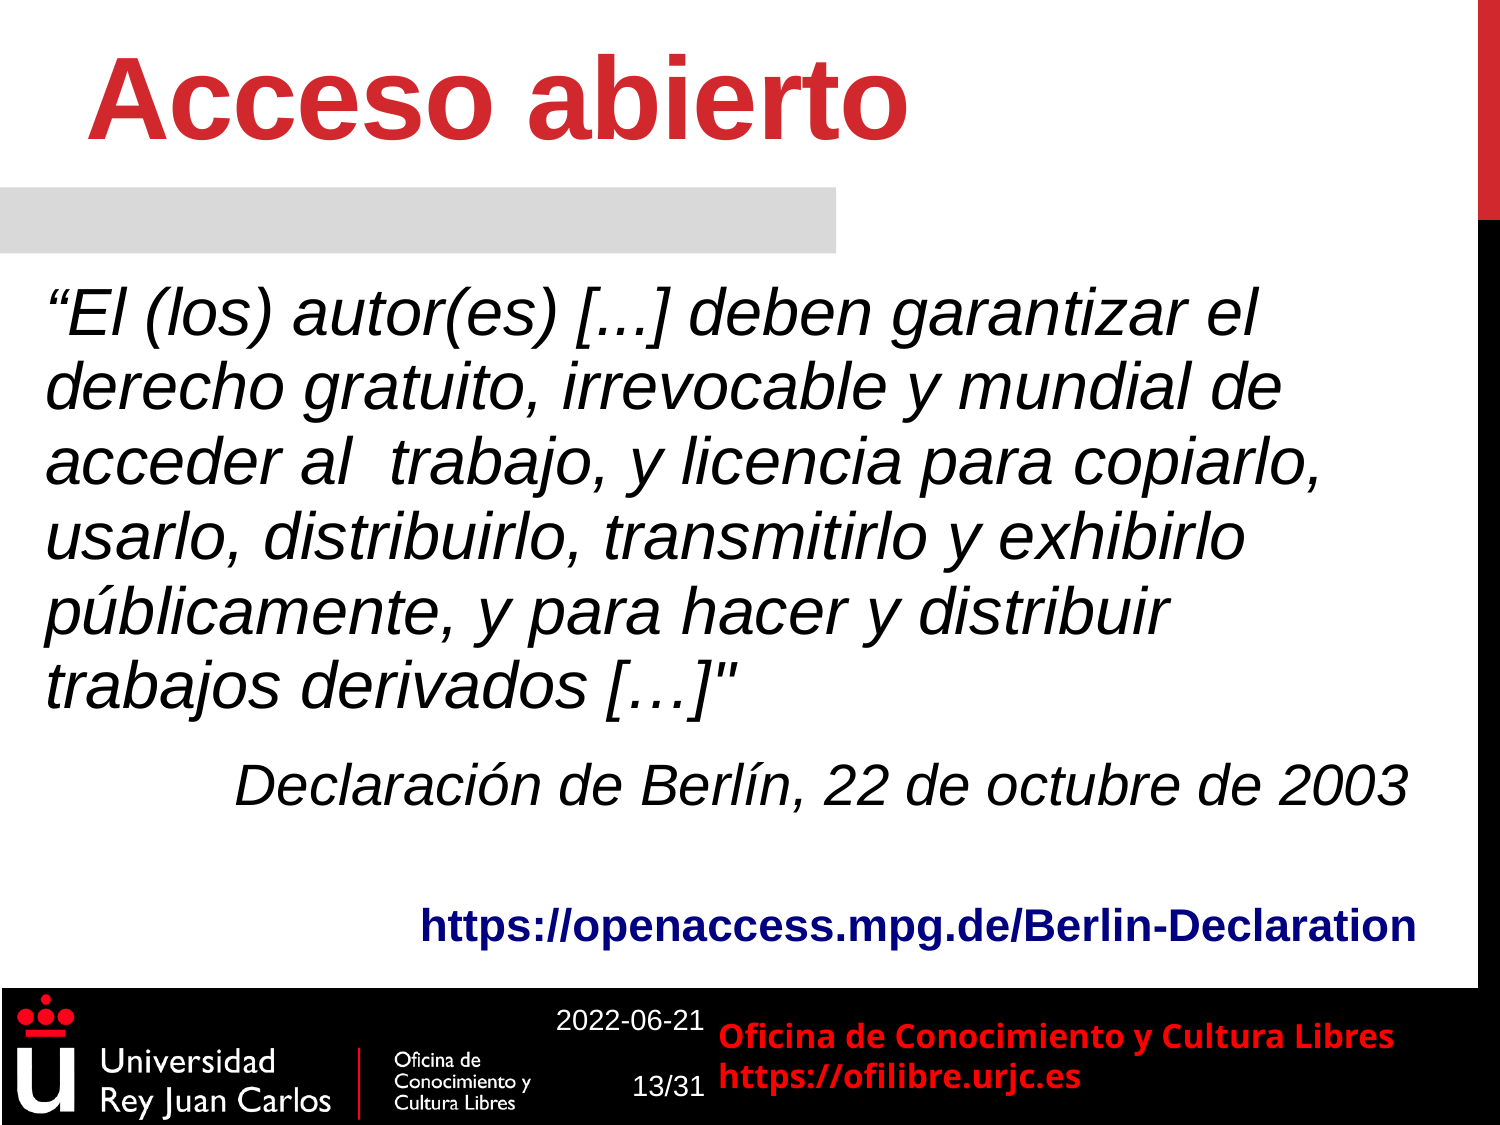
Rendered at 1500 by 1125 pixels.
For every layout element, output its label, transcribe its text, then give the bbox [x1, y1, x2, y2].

text_box Acceso abierto [0, 24, 1326, 172]
text_box https://openaccess.mpg.de/Berlin-Declaration [405, 892, 1441, 961]
title [75, 7, 1425, 196]
text_box “El (los) autor(es) [...] deben garantizar el derecho gratuito, irrevocable y mundial de acceder al trabajo, y licencia para copiarlo, usarlo, distribuirlo, transmitirlo y exhibirlo públicamente, y para hacer y distribuir trabajos derivados […]'' Declaración de Berlín, 22 de octubre de 2003 [30, 267, 1426, 826]
picture [17, 994, 531, 1120]
